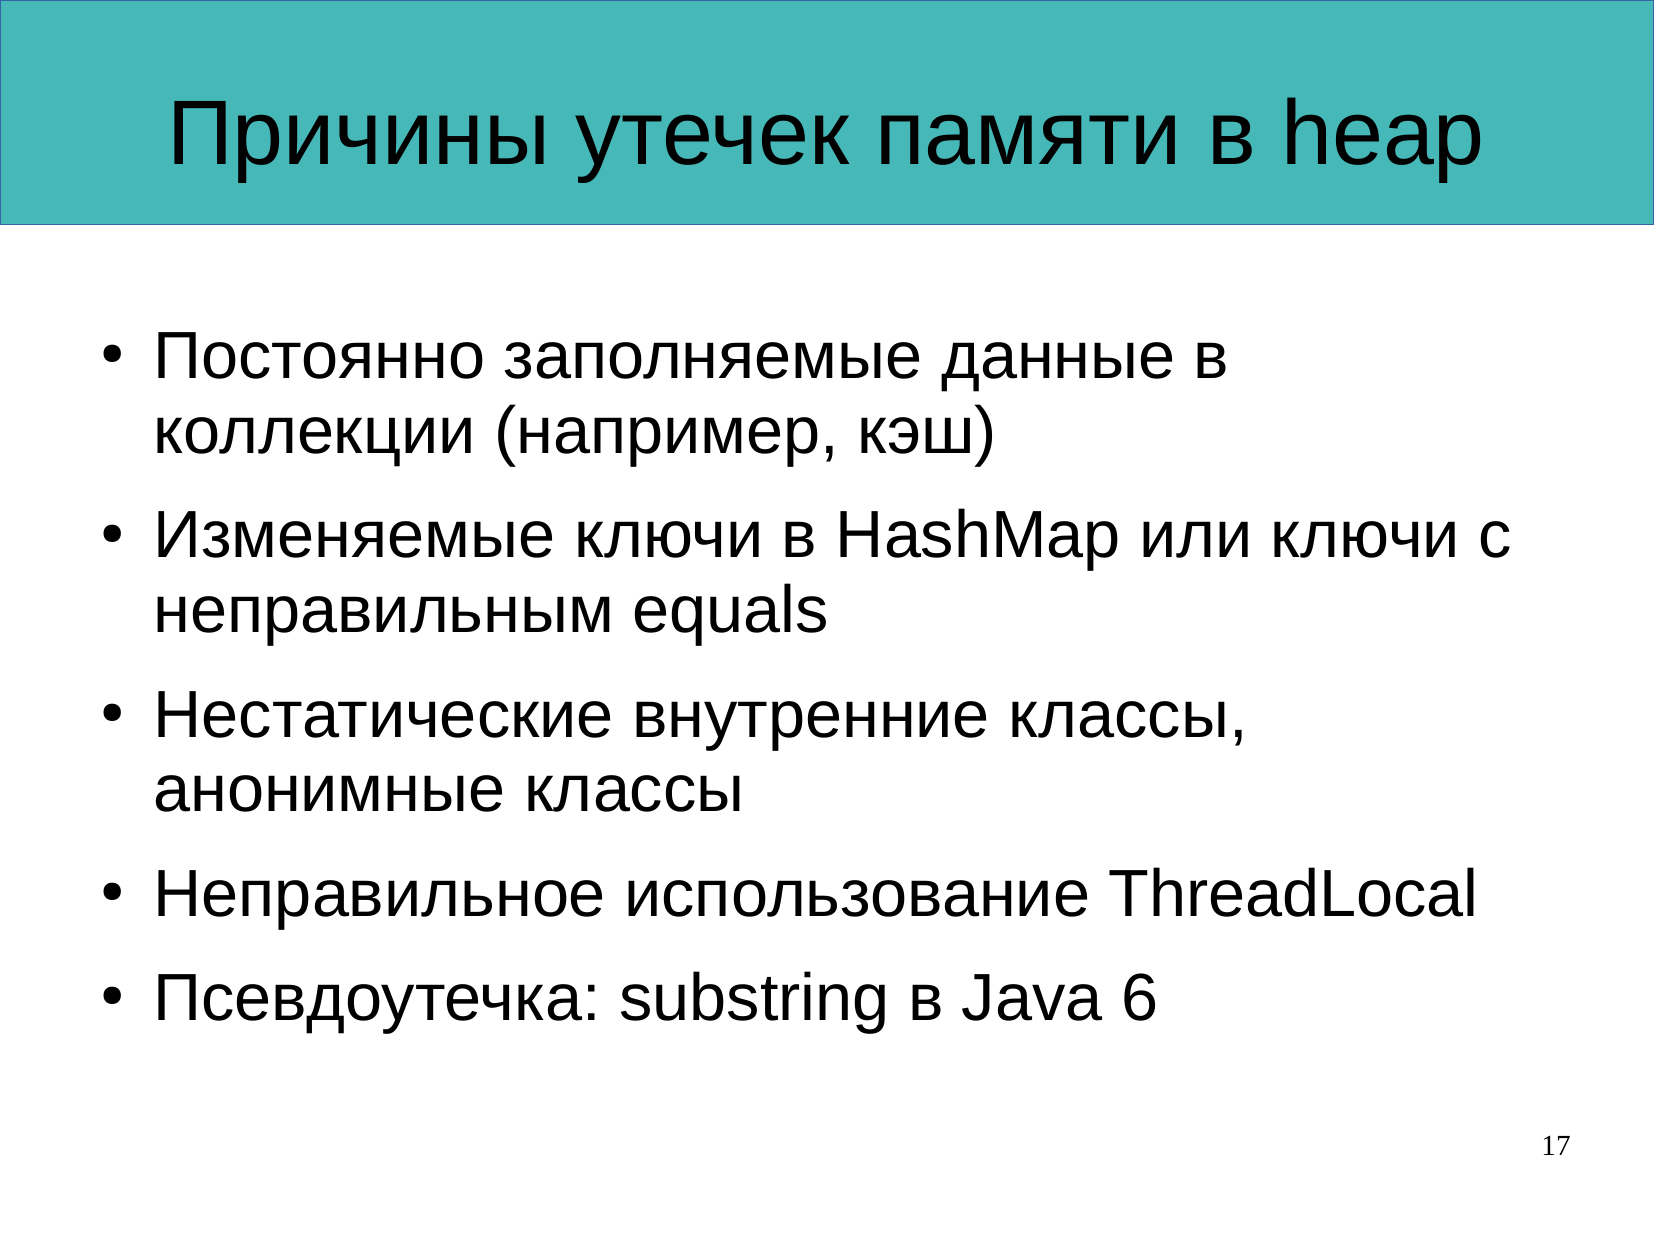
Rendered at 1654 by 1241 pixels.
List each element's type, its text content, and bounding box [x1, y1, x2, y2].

title Причины утечек памяти в heap [82, 29, 1571, 237]
list Постоянно заполняемые данные в коллекции (например, кэш) Изменяемые ключи в HashMap или ключи с неправильным equals Нестатические внутренние классы, анонимные классы Неправильное использование ThreadLocal Псевдоутечка: substring в Java 6 [82, 290, 1571, 1063]
